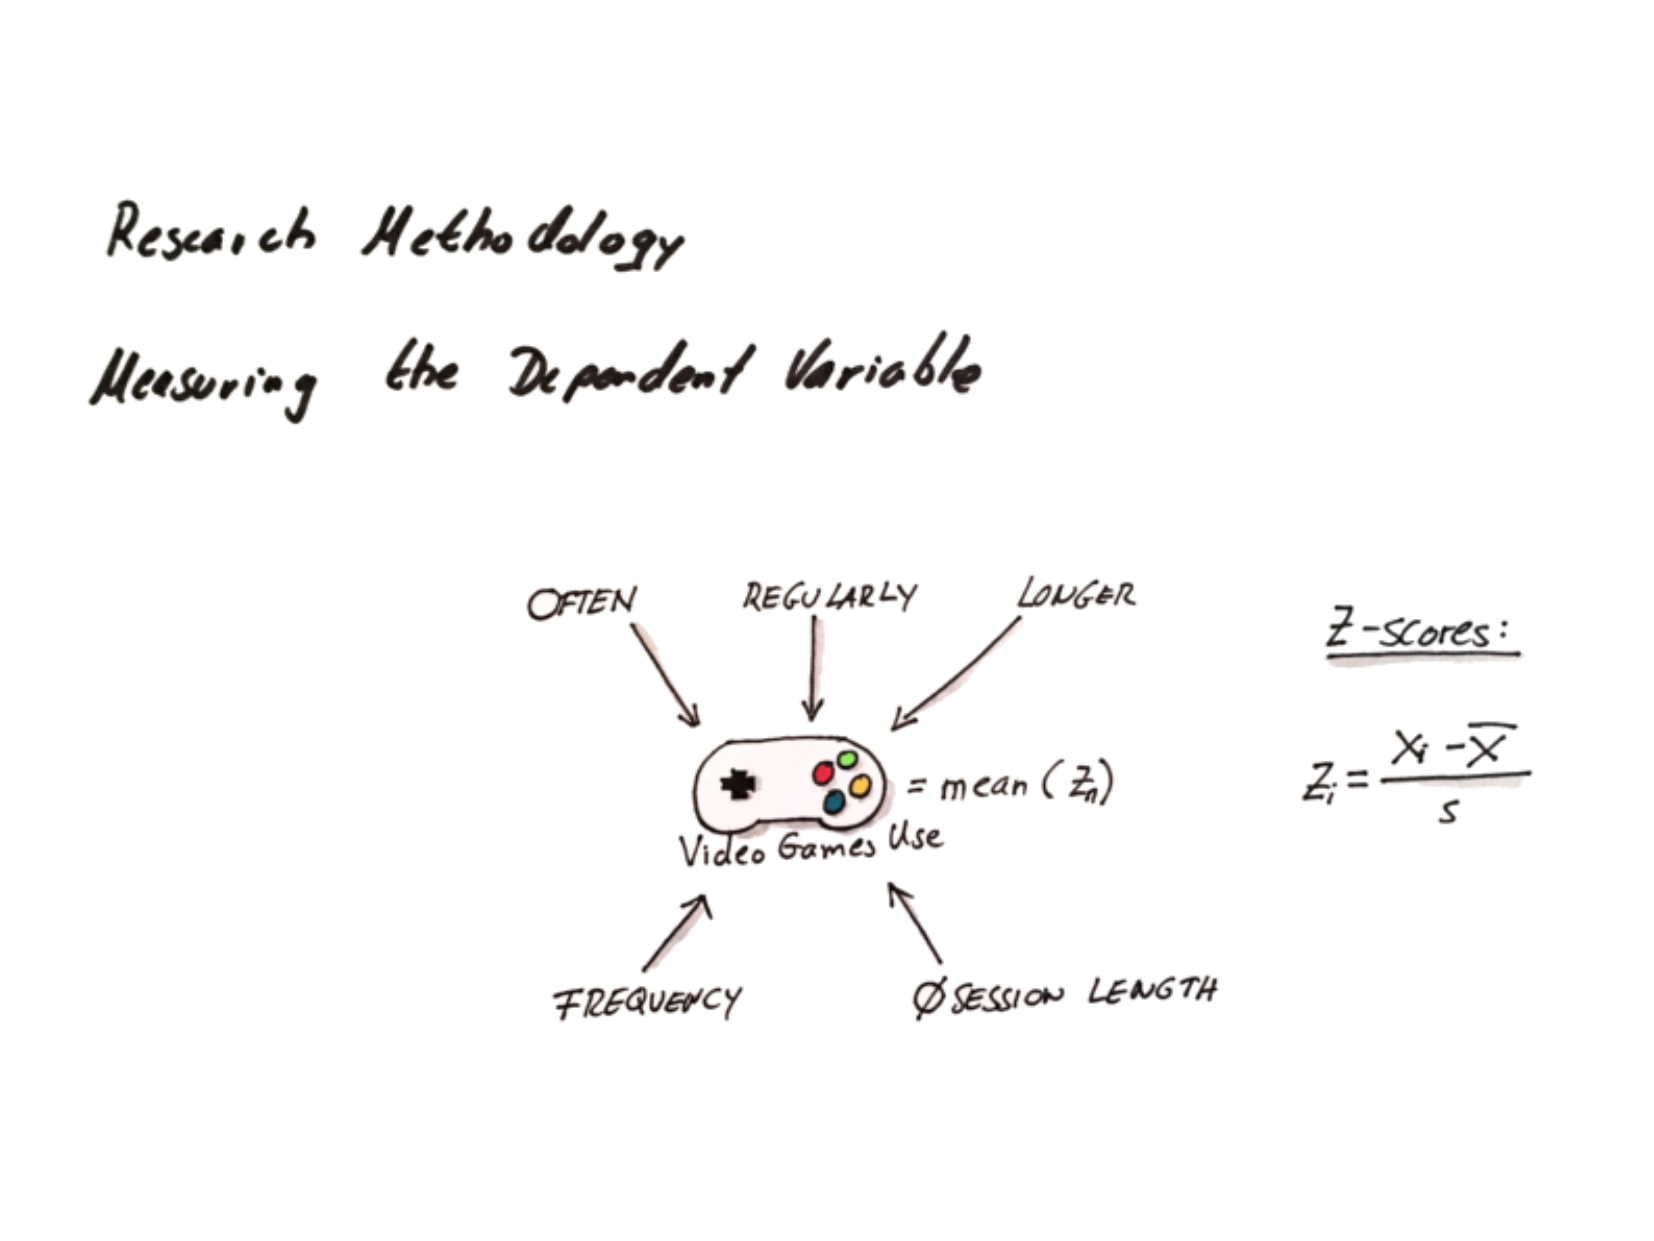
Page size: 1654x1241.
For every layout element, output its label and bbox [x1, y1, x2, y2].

picture [75, 172, 1590, 1036]
